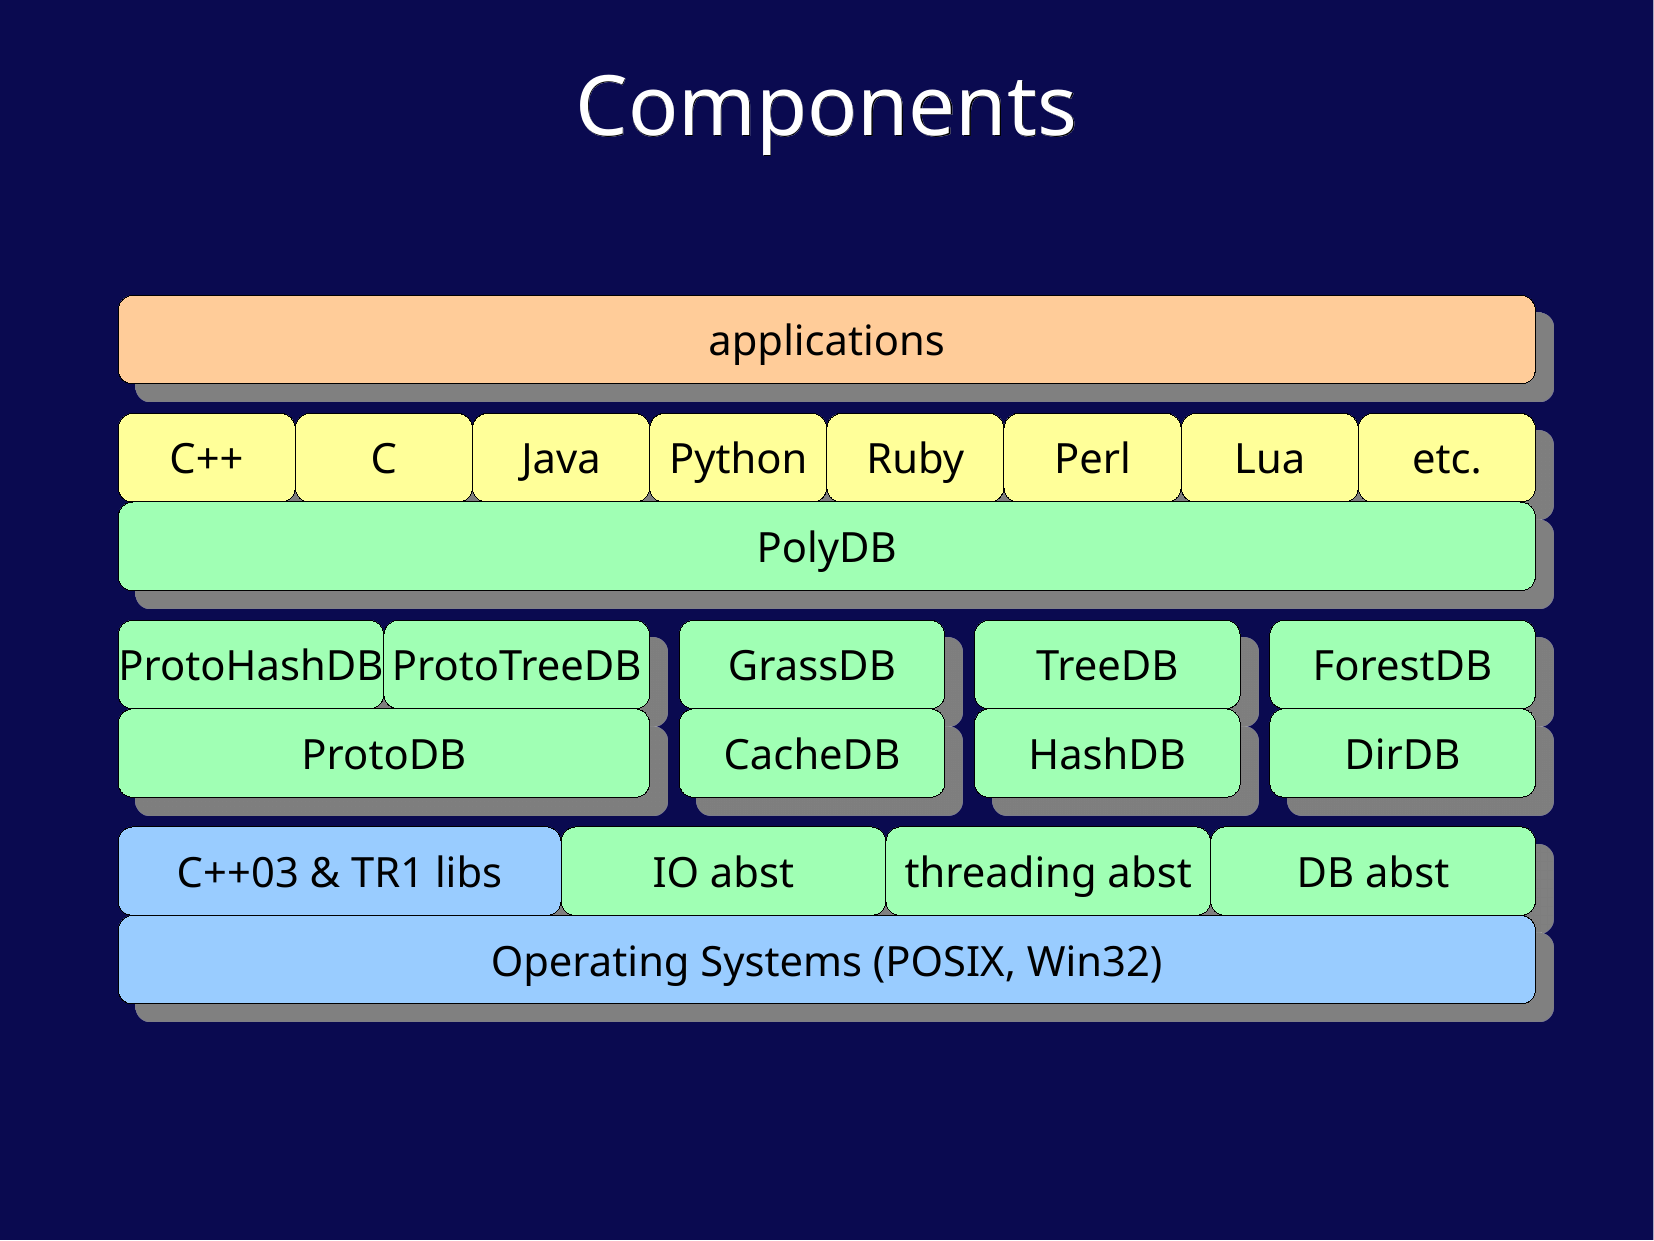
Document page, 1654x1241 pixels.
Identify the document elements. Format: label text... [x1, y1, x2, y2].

text_box Perl [1003, 413, 1181, 501]
text_box threading abst [885, 826, 1211, 915]
text_box Operating Systems (POSIX, Win32) [118, 915, 1536, 1004]
text_box IO abst [561, 826, 886, 915]
text_box HashDB [974, 708, 1241, 798]
text_box Java [472, 413, 650, 501]
title Components [29, 29, 1625, 178]
text_box PolyDB [118, 501, 1536, 591]
text_box C [295, 413, 472, 501]
text_box GrassDB [679, 620, 945, 709]
text_box TreeDB [974, 620, 1241, 709]
text_box DB abst [1210, 826, 1536, 915]
text_box ProtoDB [118, 708, 650, 798]
text_box Lua [1181, 413, 1358, 501]
text_box Ruby [826, 413, 1004, 501]
text_box C++ [118, 413, 295, 502]
text_box CacheDB [679, 708, 945, 798]
text_box ForestDB [1269, 620, 1536, 709]
text_box etc. [1358, 413, 1536, 502]
text_box ProtoHashDB [118, 620, 384, 709]
text_box ProtoTreeDB [383, 620, 650, 709]
text_box applications [118, 295, 1536, 384]
text_box Python [649, 413, 827, 501]
text_box C++03 & TR1 libs [118, 826, 561, 915]
text_box DirDB [1269, 708, 1536, 798]
